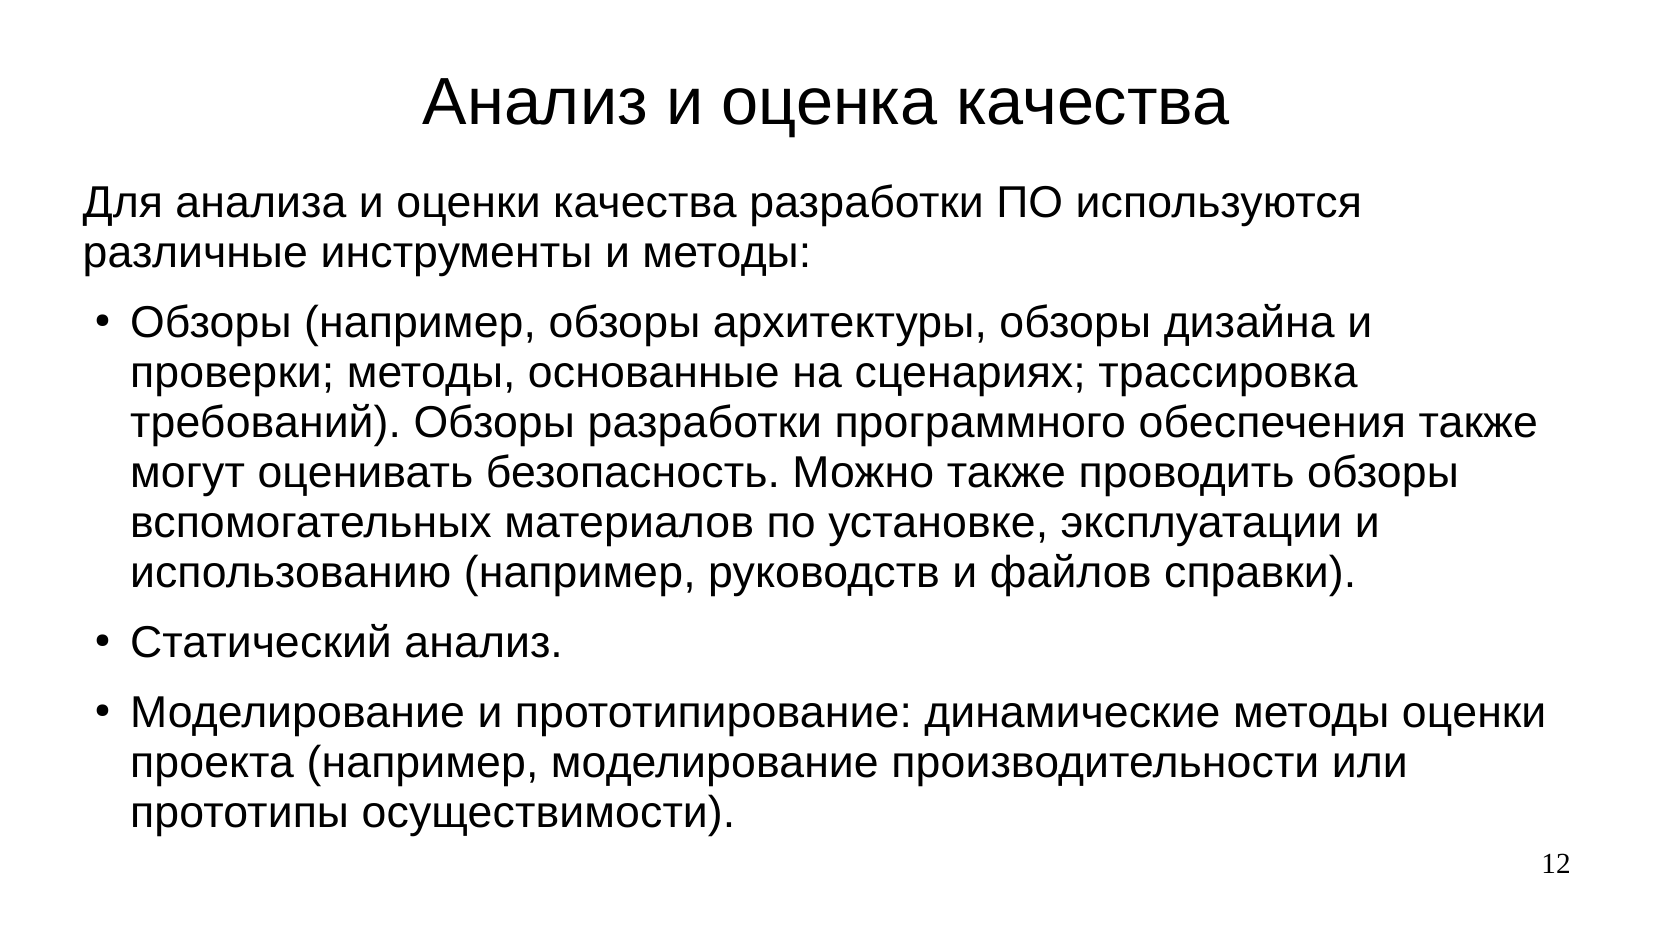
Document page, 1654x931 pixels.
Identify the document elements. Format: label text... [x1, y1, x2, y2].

title Анализ и оценка качества [82, 60, 1571, 142]
list Для анализа и оценки качества разработки ПО используются различные инструменты и методы: Обзоры (например, обзоры архитектуры, обзоры дизайна и проверки; методы, основанные на сценариях; трассировка требований). Обзоры разработки программного обеспечения также могут оценивать безопасность. Можно также проводить обзоры вспомогательных материалов по установке, эксплуатации и использованию (например, руководств и файлов справки). Статический анализ. Моделирование и прототипирование: динамические методы оценки проекта (например, моделирование производительности или прототипы осуществимости). [82, 177, 1571, 857]
